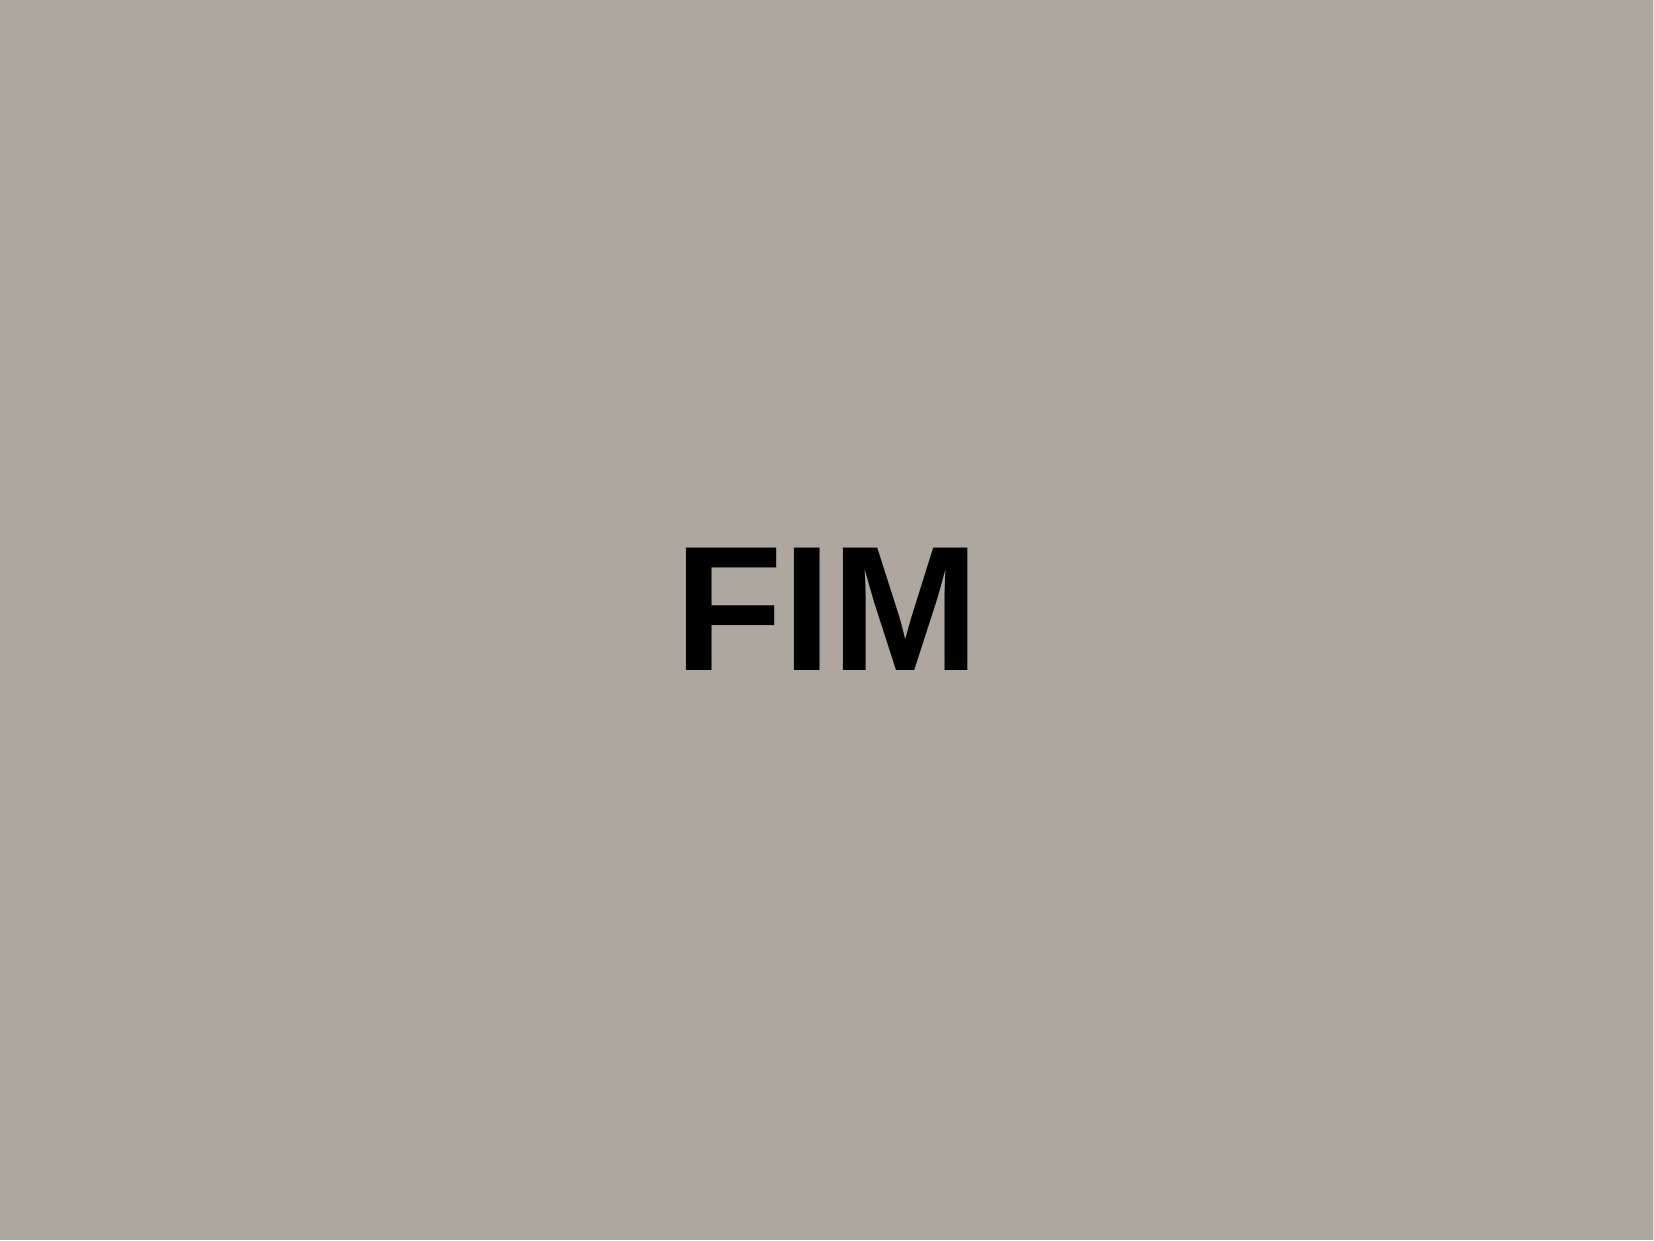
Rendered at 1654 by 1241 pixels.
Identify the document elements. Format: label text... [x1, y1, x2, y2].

list FIM [472, 509, 1183, 709]
